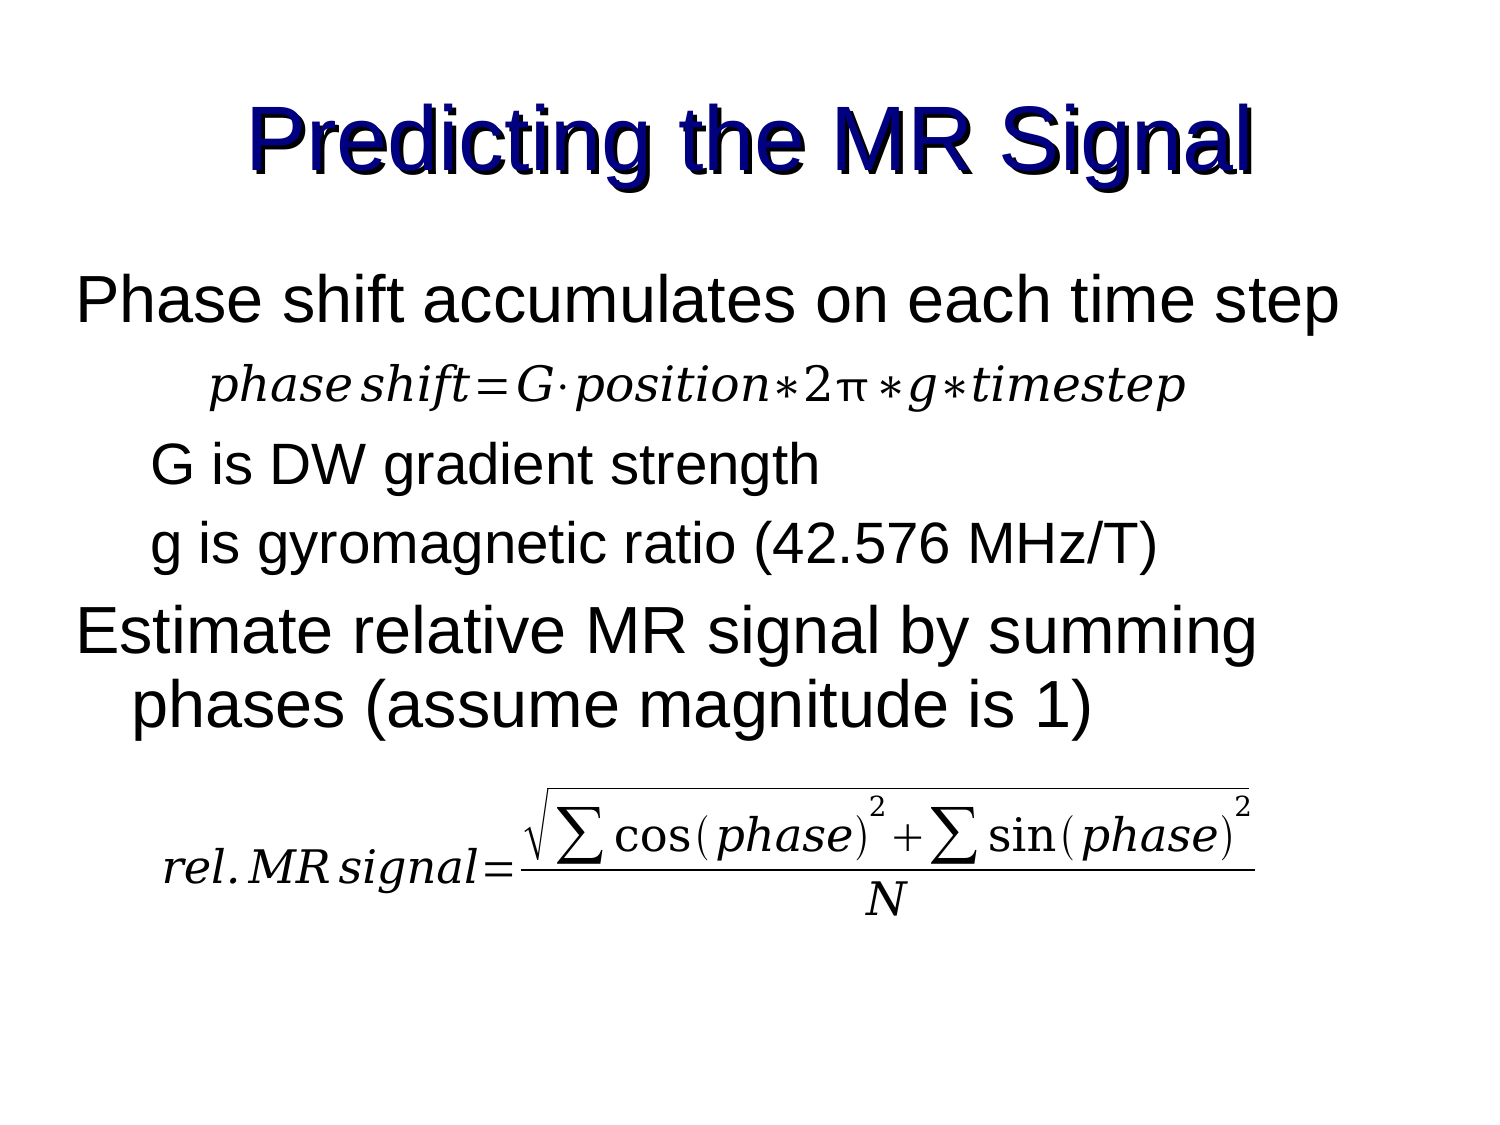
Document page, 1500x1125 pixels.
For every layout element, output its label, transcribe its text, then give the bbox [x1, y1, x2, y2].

chart [195, 355, 1198, 413]
list Phase shift accumulates on each time step G is DW gradient strength g is gyromagnetic ratio (42.576 MHz/T) Estimate relative MR signal by summing phases (assume magnitude is 1) [75, 262, 1426, 991]
chart [150, 785, 1268, 928]
title Predicting the MR Signal [75, 52, 1426, 226]
